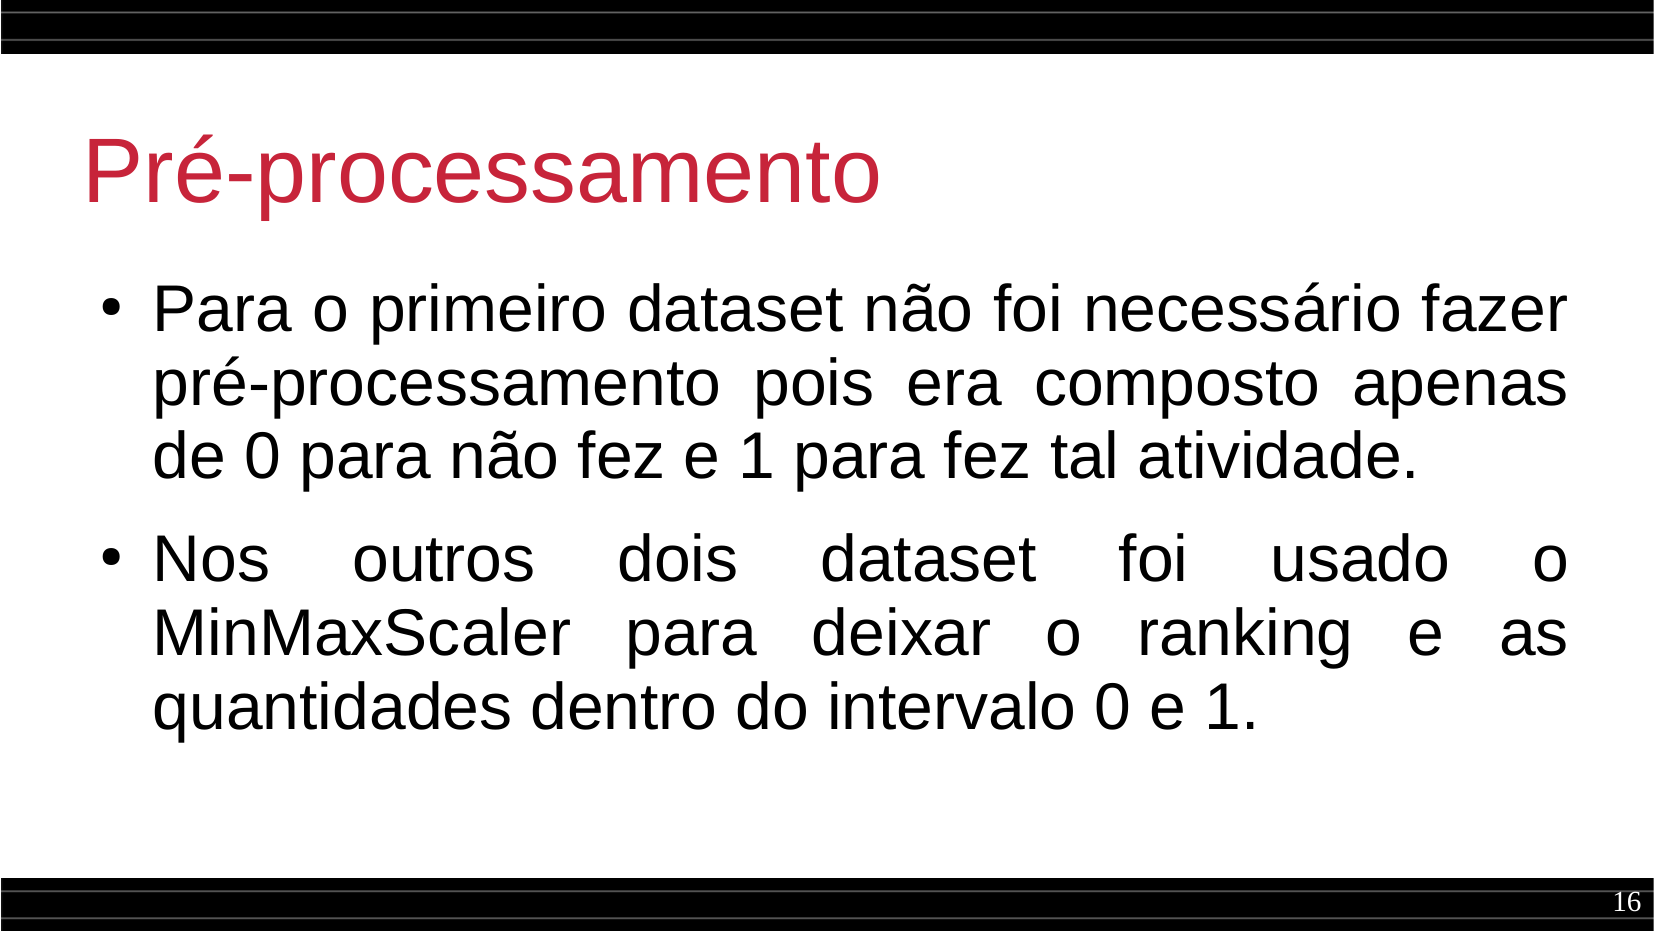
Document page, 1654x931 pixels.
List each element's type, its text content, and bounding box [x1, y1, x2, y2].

picture [1, 0, 1654, 54]
picture [1, 878, 1654, 931]
list Para o primeiro dataset não foi necessário fazer pré-processamento pois era composto apenas de 0 para não fez e 1 para fez tal atividade. Nos outros dois dataset foi usado o MinMaxScaler para deixar o ranking e as quantidades dentro do intervalo 0 e 1. [82, 271, 1571, 758]
title Pré-processamento [82, 92, 1571, 249]
